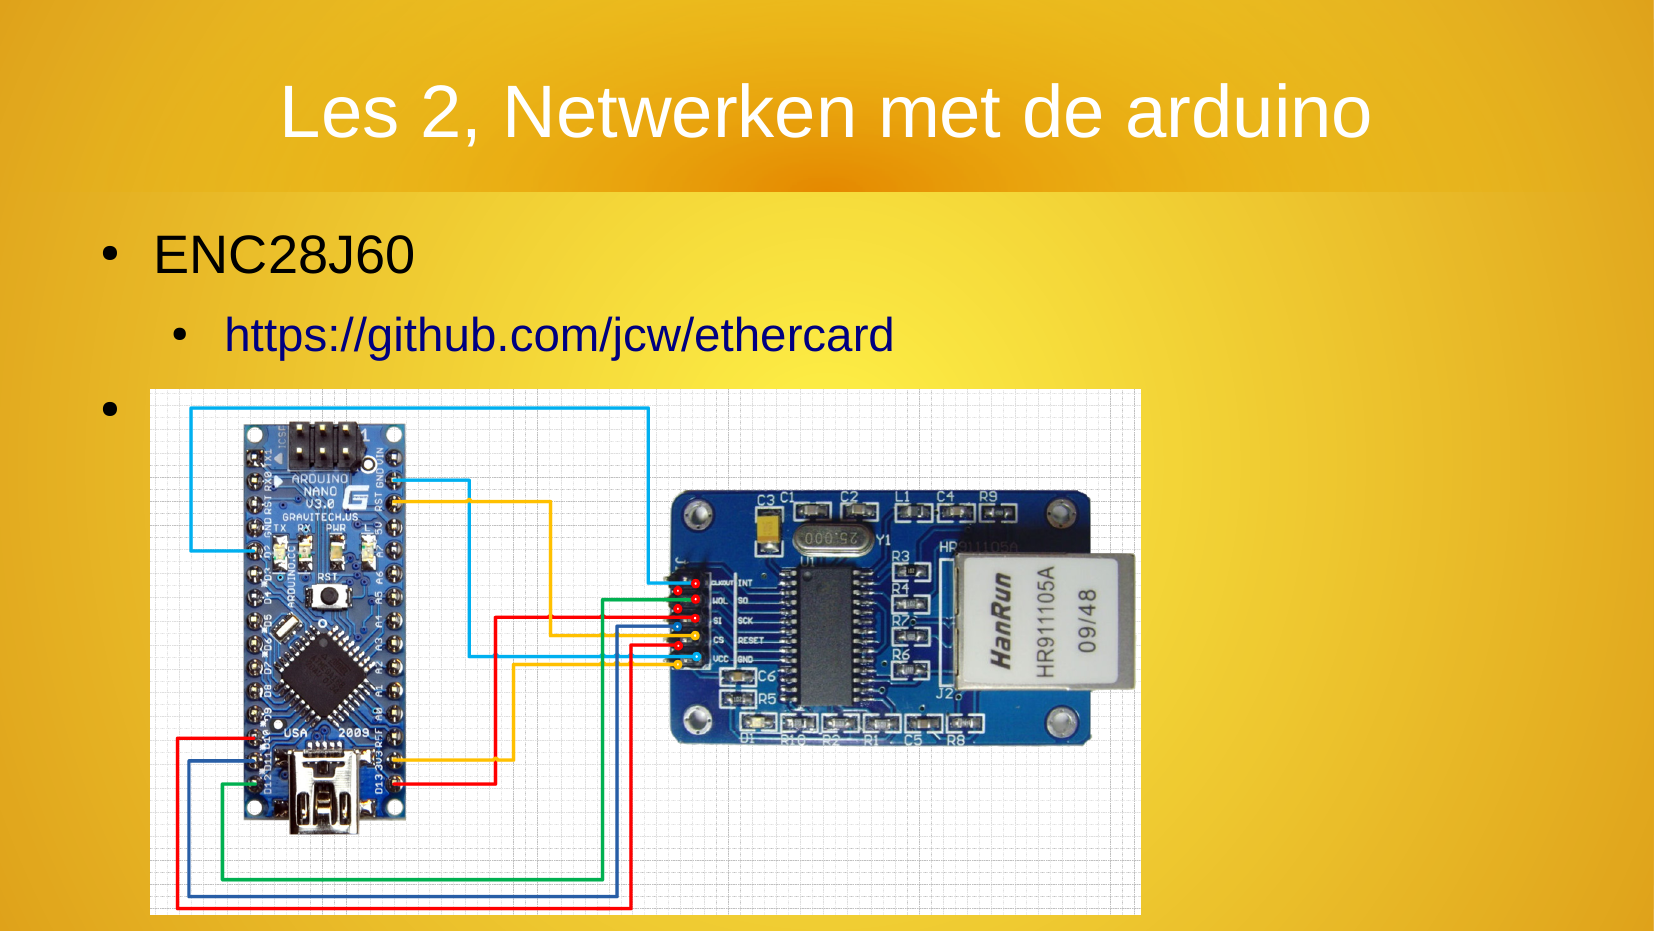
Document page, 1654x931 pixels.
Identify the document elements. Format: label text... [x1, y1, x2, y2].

list ENC28J60 https://github.com/jcw/ethercard [82, 224, 1571, 764]
title Les 2, Netwerken met de arduino [82, 35, 1571, 189]
picture [150, 389, 1141, 915]
